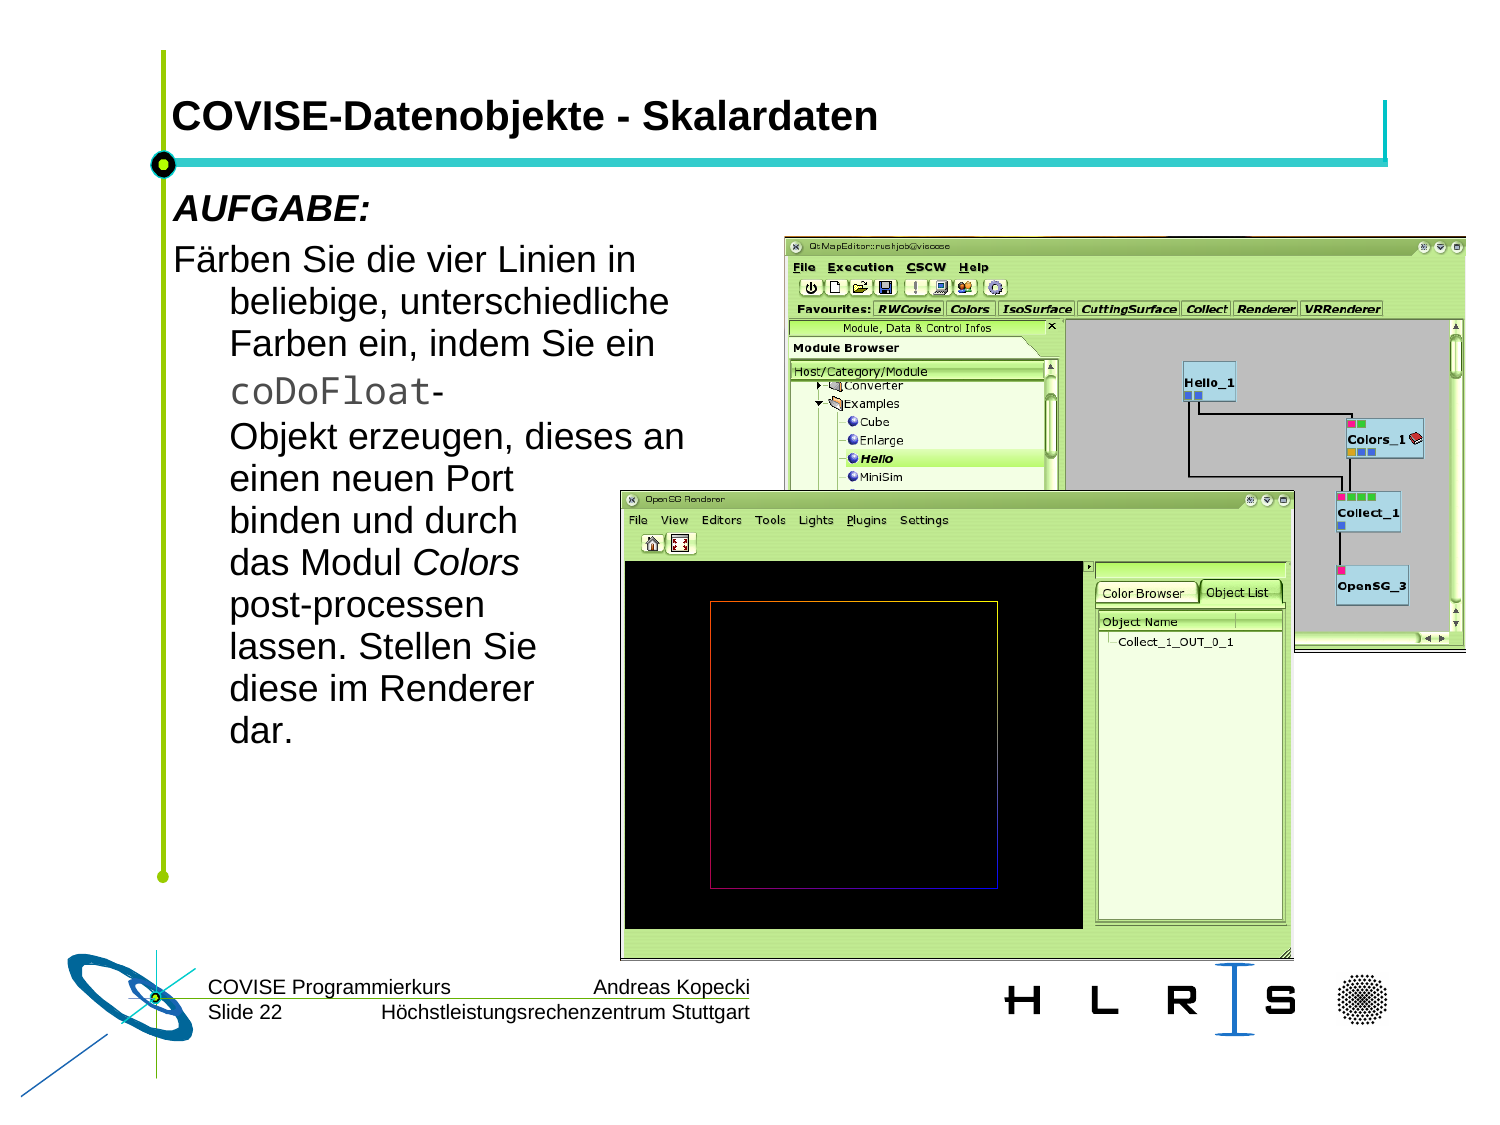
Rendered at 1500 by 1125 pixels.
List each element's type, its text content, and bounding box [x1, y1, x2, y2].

list AUFGABE: Färben Sie die vier Linien in beliebige, unterschiedliche Farben ein, indem Sie ein coDoFloat- Objekt erzeugen, dieses an einen neuen Port binden und durch das Modul Colors post-processen lassen. Stellen Sie diese im Renderer dar. [173, 187, 1388, 938]
picture [620, 236, 1466, 961]
title COVISE-Datenobjekte - Skalardaten [171, 83, 1386, 149]
